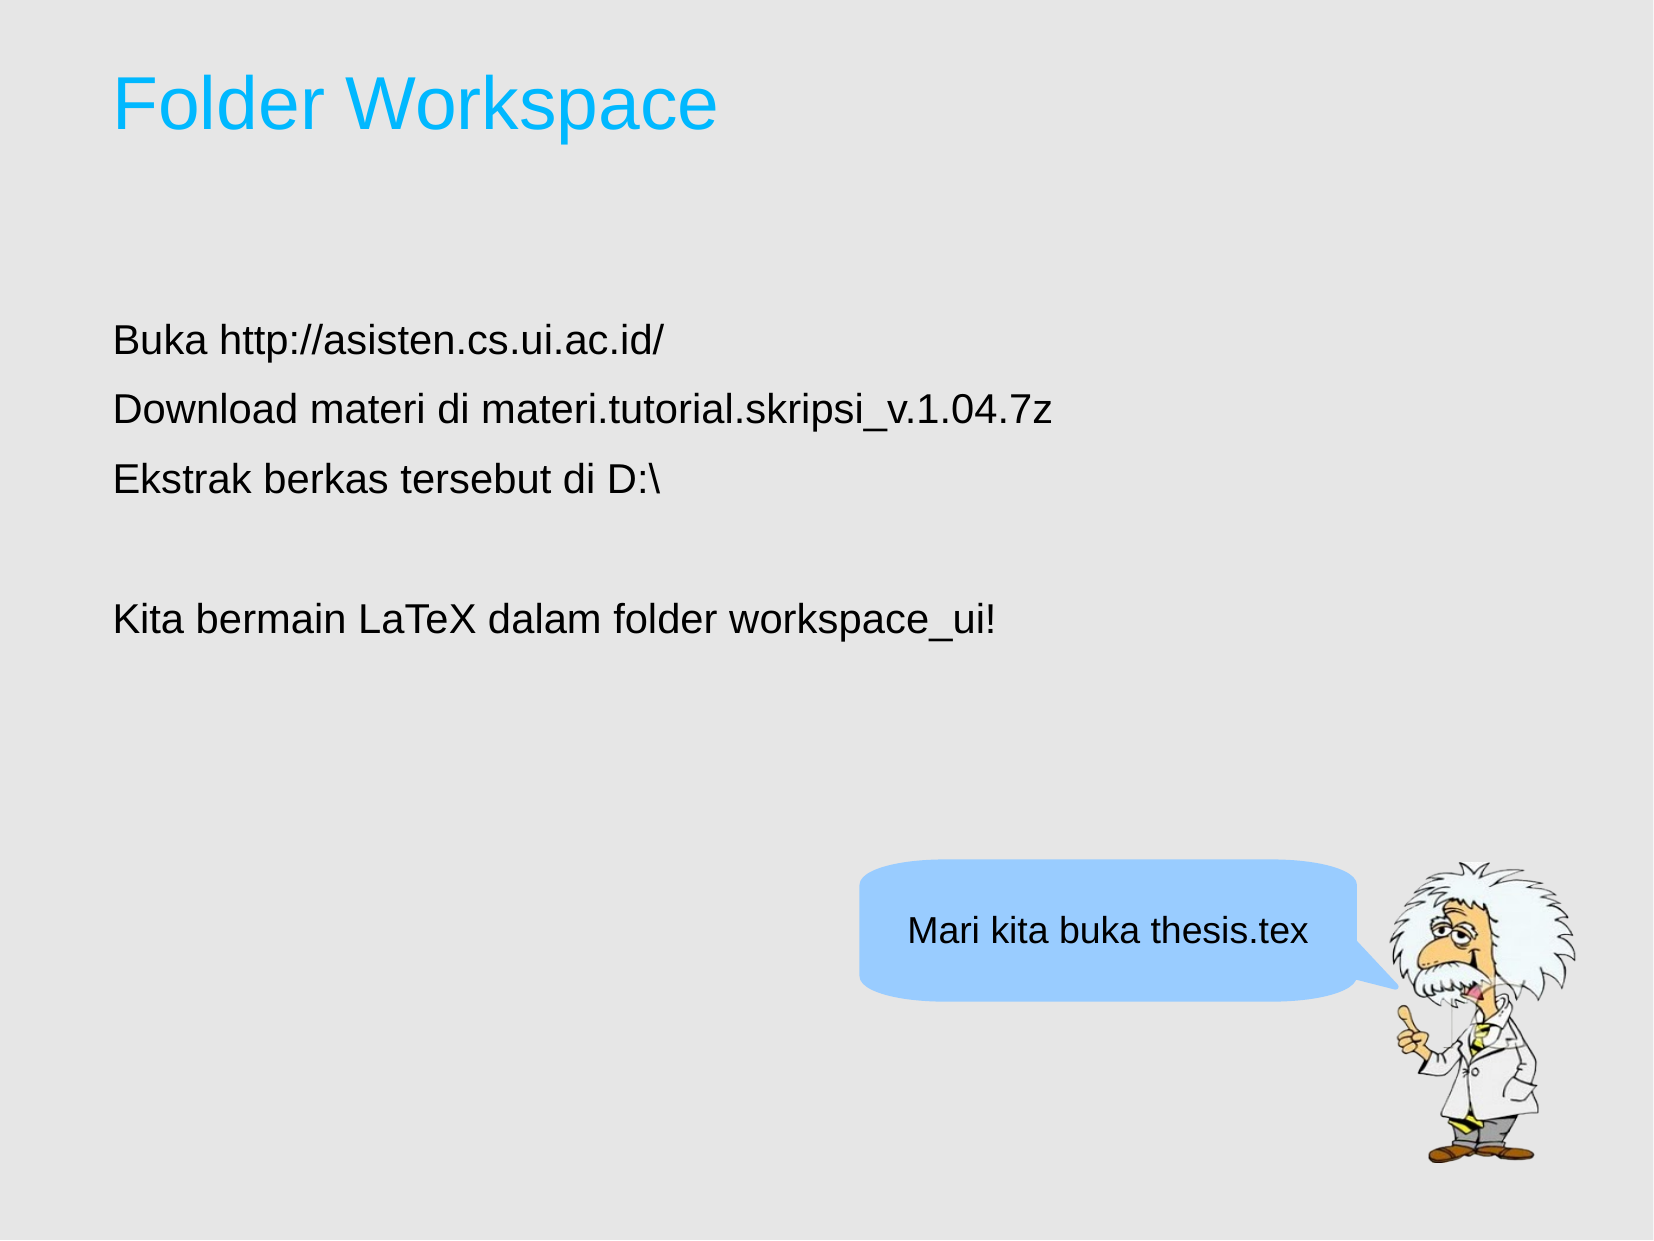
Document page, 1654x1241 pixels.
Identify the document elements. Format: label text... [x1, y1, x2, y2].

title Folder Workspace [112, 56, 1571, 151]
subtitle Buka http://asisten.cs.ui.ac.id/ Download materi di materi.tutorial.skripsi_v.1.04.7z Ekstrak berkas tersebut di D:\ Kita bermain LaTeX dalam folder workspace_ui! [112, 303, 1576, 632]
picture [1387, 862, 1579, 1163]
text_box Mari kita buka thesis.tex [862, 862, 1396, 999]
